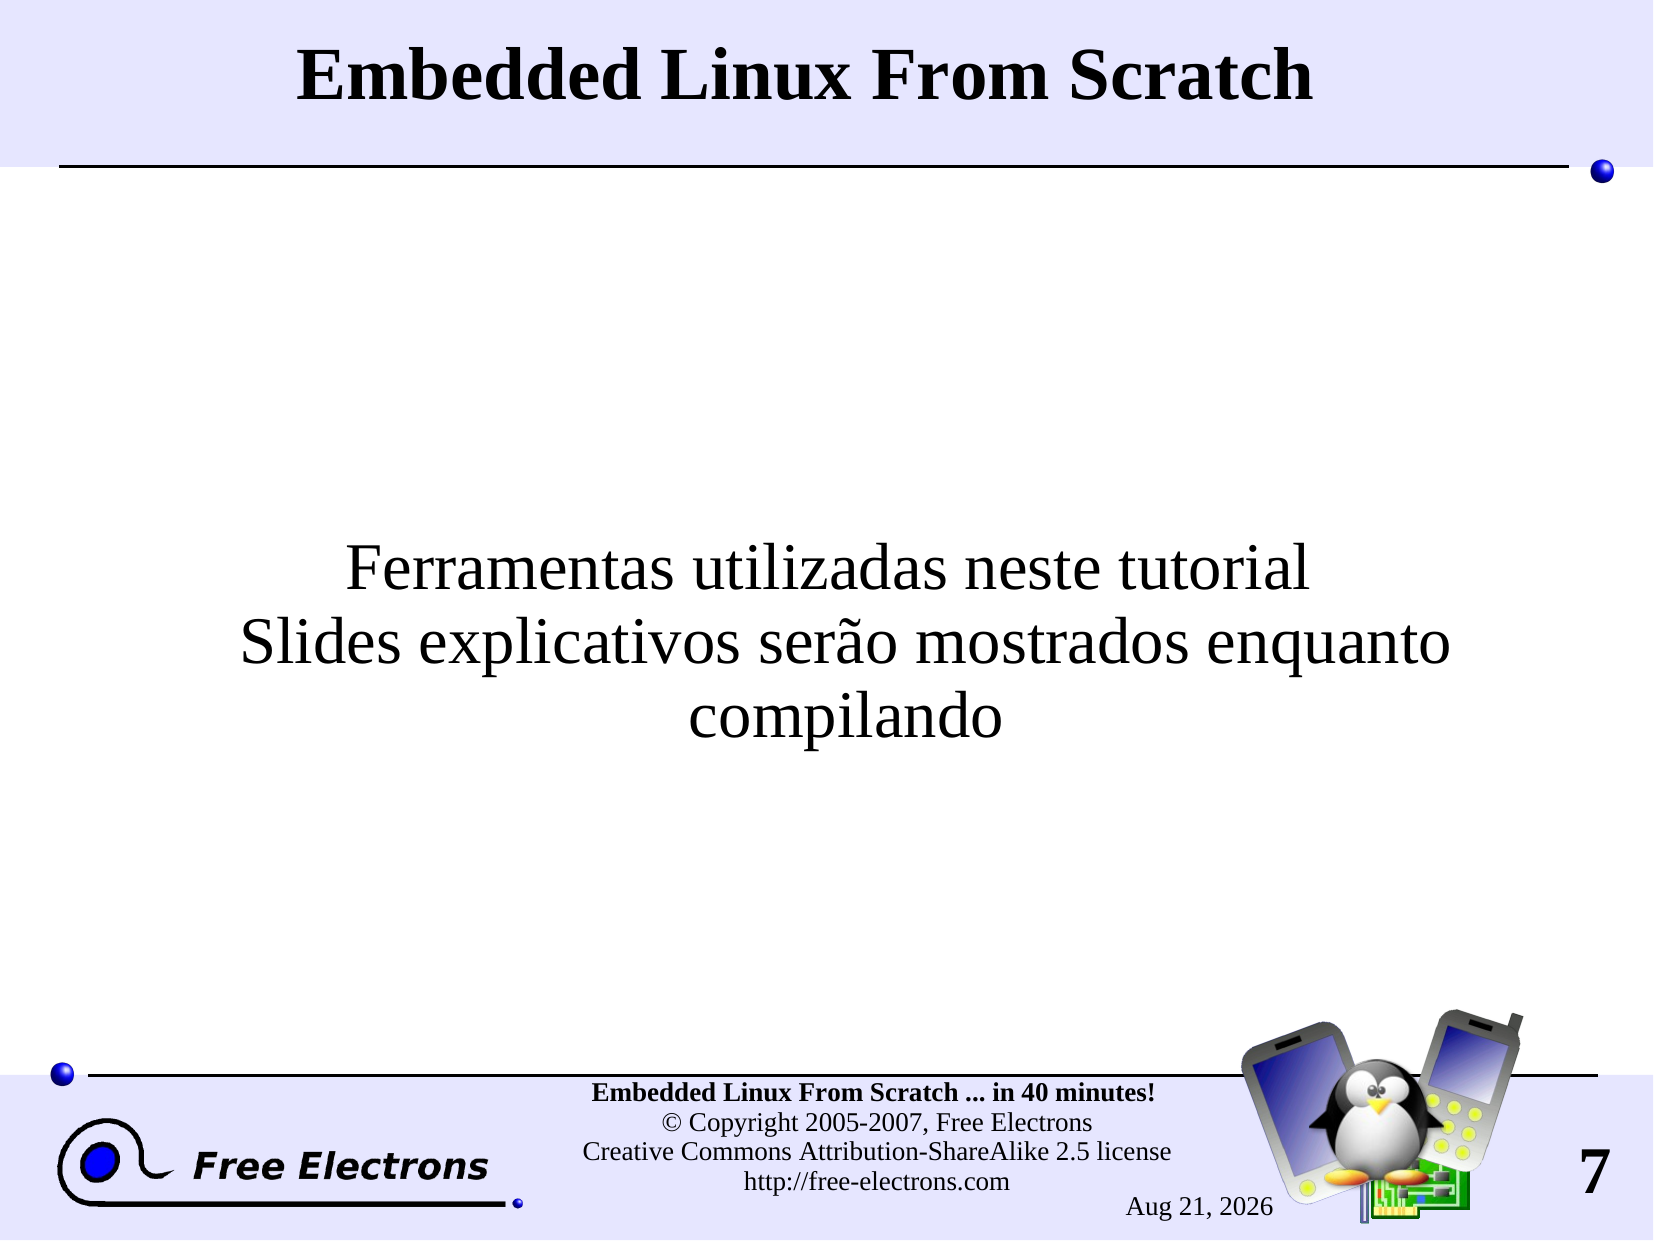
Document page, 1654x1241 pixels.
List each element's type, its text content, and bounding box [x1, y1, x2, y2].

title Embedded Linux From Scratch [60, 18, 1551, 132]
picture [1231, 1007, 1538, 1241]
picture [50, 1107, 527, 1216]
subtitle Ferramentas utilizadas neste tutorial Slides explicativos serão mostrados enquanto compilando [105, 216, 1518, 1066]
